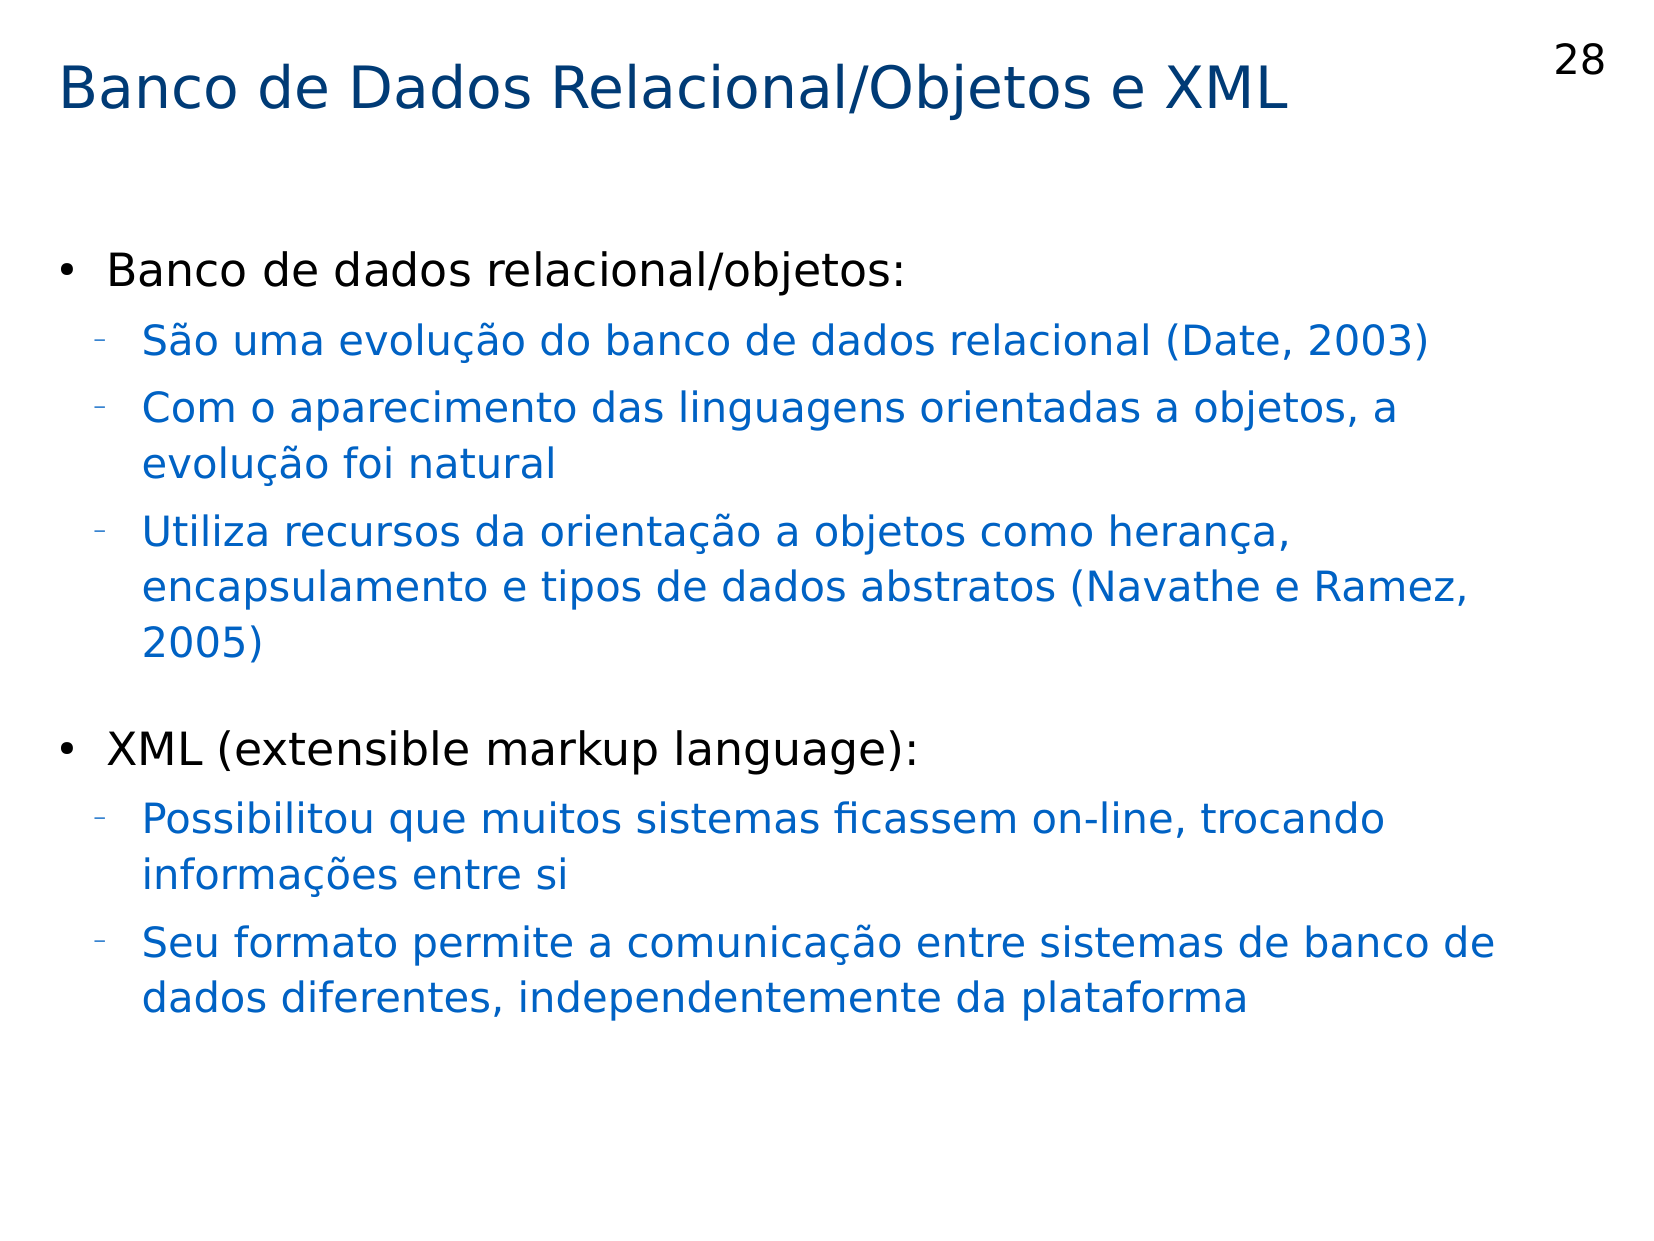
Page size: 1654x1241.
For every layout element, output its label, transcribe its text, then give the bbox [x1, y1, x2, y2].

title Banco de Dados Relacional/Objetos e XML [59, 29, 1506, 148]
list Banco de dados relacional/objetos: São uma evolução do banco de dados relacional (Date, 2003) Com o aparecimento das linguagens orientadas a objetos, a evolução foi natural Utiliza recursos da orientação a objetos como herança, encapsulamento e tipos de dados abstratos (Navathe e Ramez, 2005) XML (extensible markup language): Possibilitou que muitos sistemas ficassem on-line, trocando informações entre si Seu formato permite a comunicação entre sistemas de banco de dados diferentes, independentemente da plataforma [59, 236, 1595, 1211]
